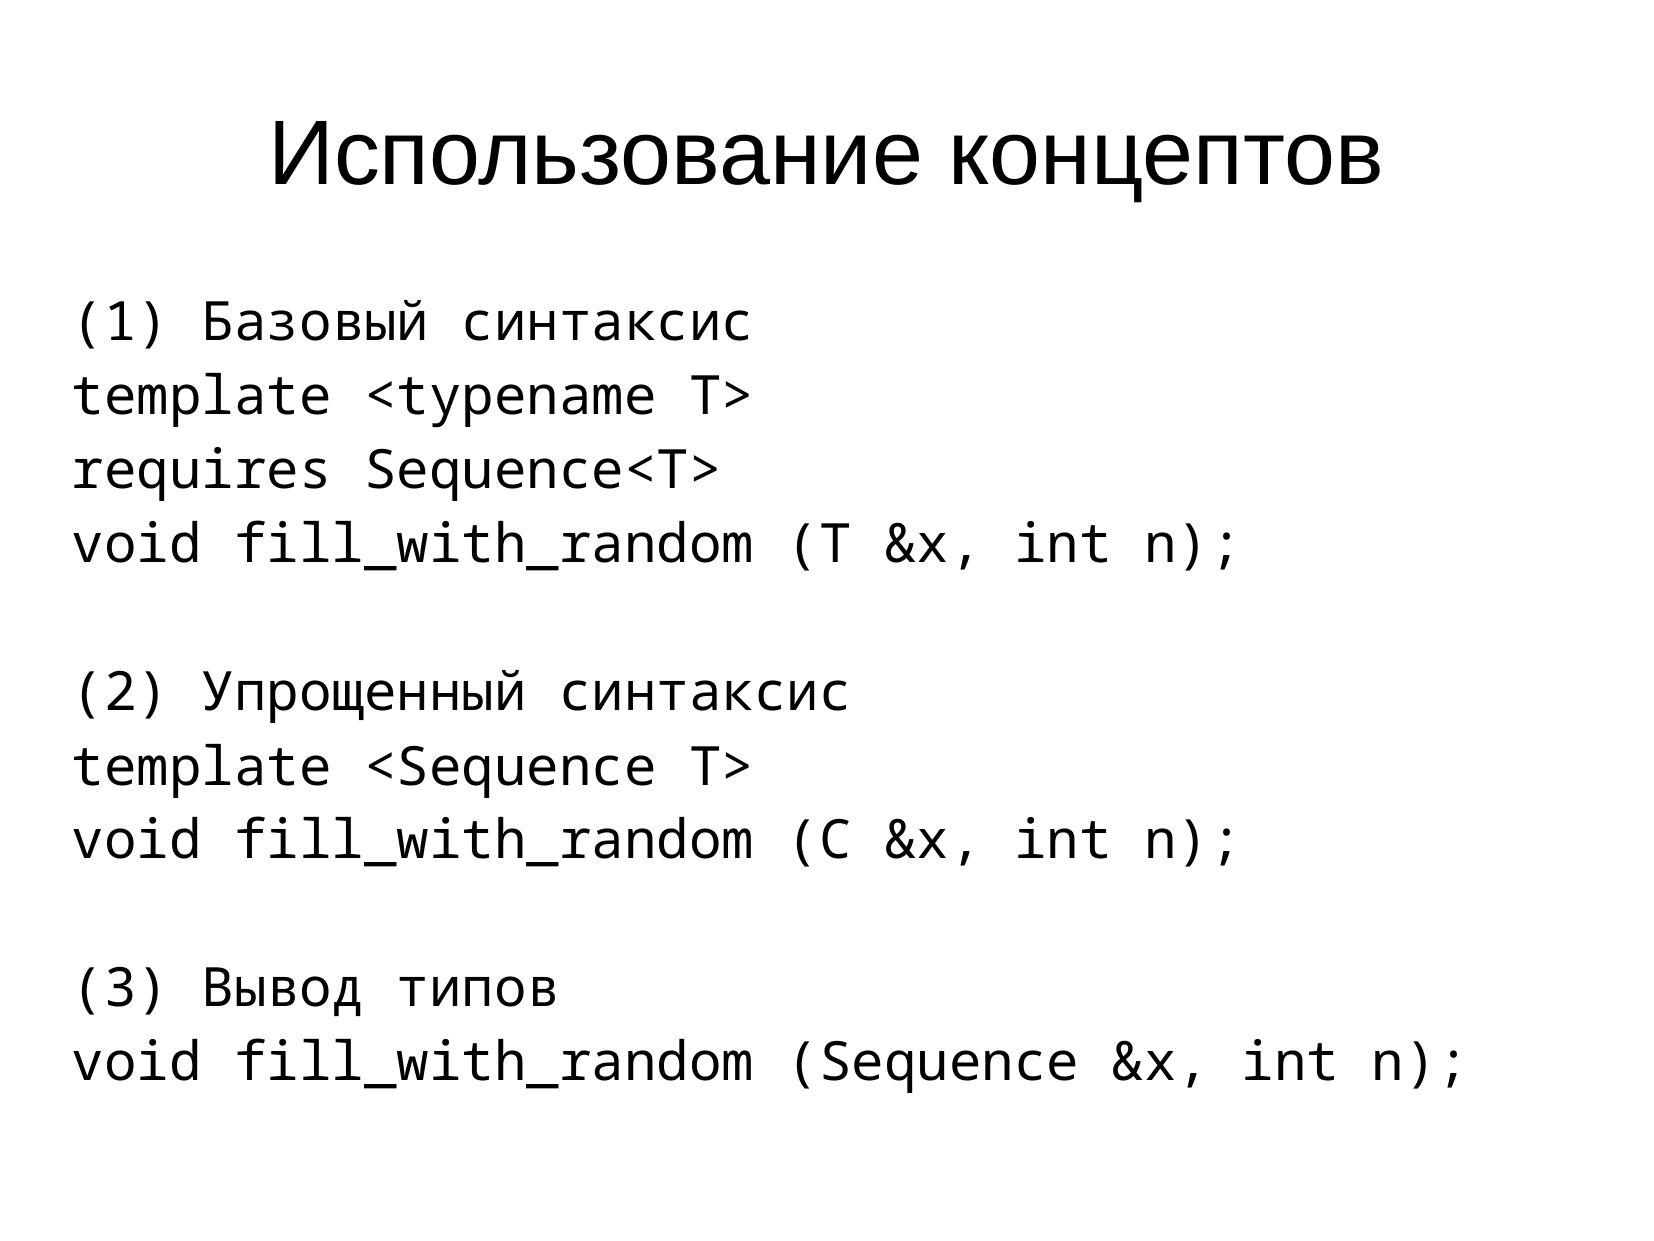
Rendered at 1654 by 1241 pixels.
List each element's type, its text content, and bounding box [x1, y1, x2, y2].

title Использование концептов [82, 49, 1571, 257]
subtitle (1) Базовый синтаксис template <typename T> requires Sequence<T> void fill_with_random (T &x, int n); (2) Упрощенный синтаксис template <Sequence T> void fill_with_random (C &x, int n); (3) Вывод типов void fill_with_random (Sequence &x, int n); [71, 285, 1561, 1095]
